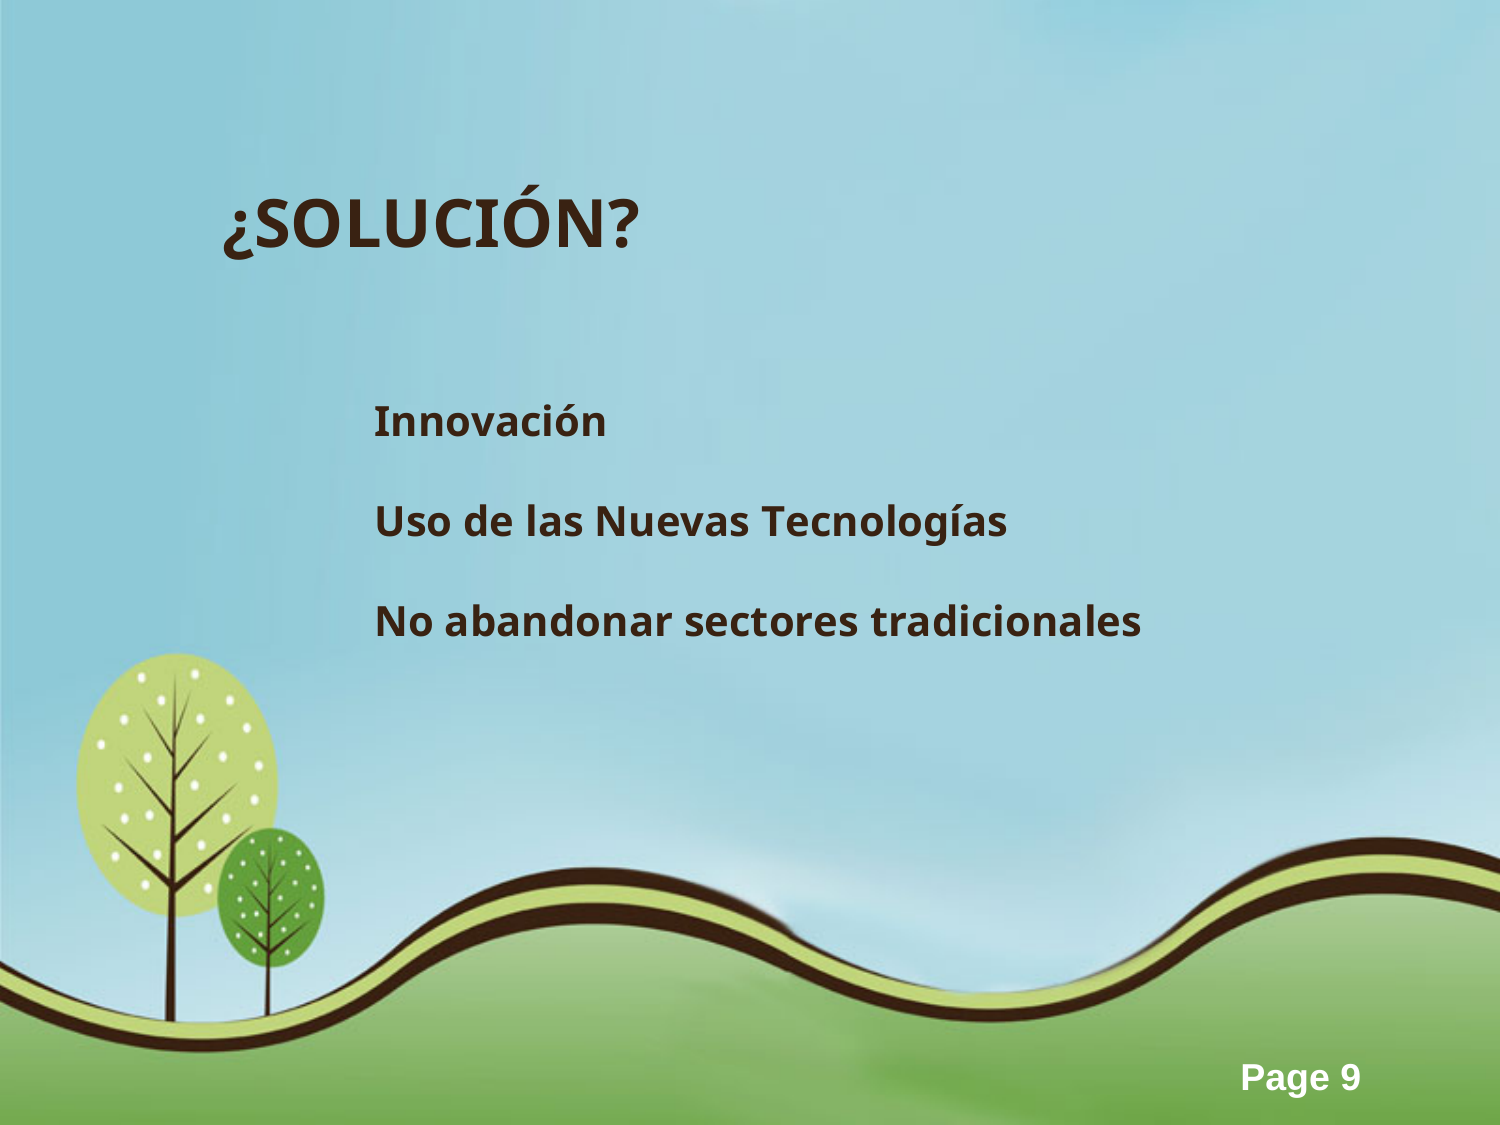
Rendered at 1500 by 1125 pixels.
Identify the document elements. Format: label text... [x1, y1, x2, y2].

text_box Innovación Uso de las Nuevas Tecnologías No abandonar sectores tradicionales [345, 314, 1366, 811]
picture [0, 0, 1500, 1125]
text_box ¿SOLUCIÓN? [207, 173, 656, 269]
